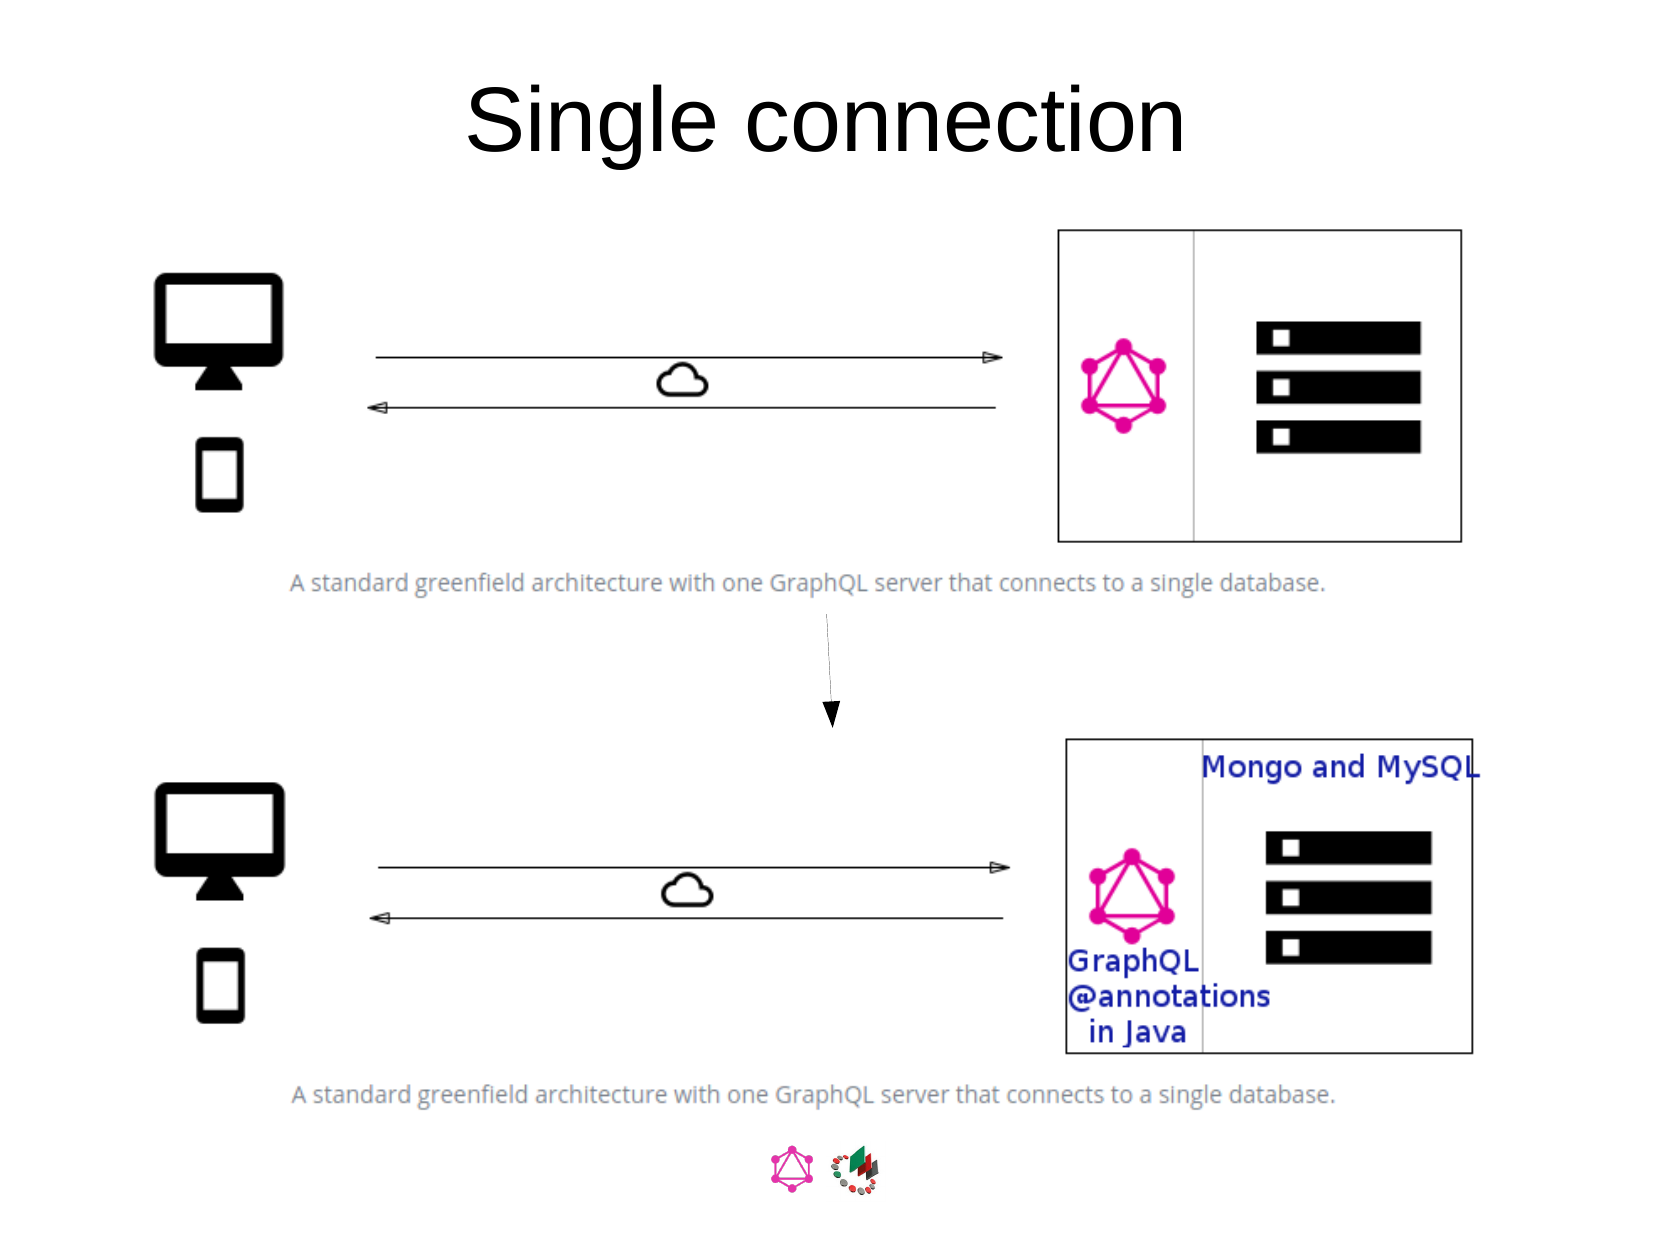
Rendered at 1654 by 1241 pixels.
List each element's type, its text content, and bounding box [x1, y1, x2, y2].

title Single connection [82, 49, 1571, 189]
picture [82, 218, 1571, 615]
picture [826, 1141, 886, 1202]
picture [768, 1145, 816, 1193]
picture [82, 727, 1583, 1127]
